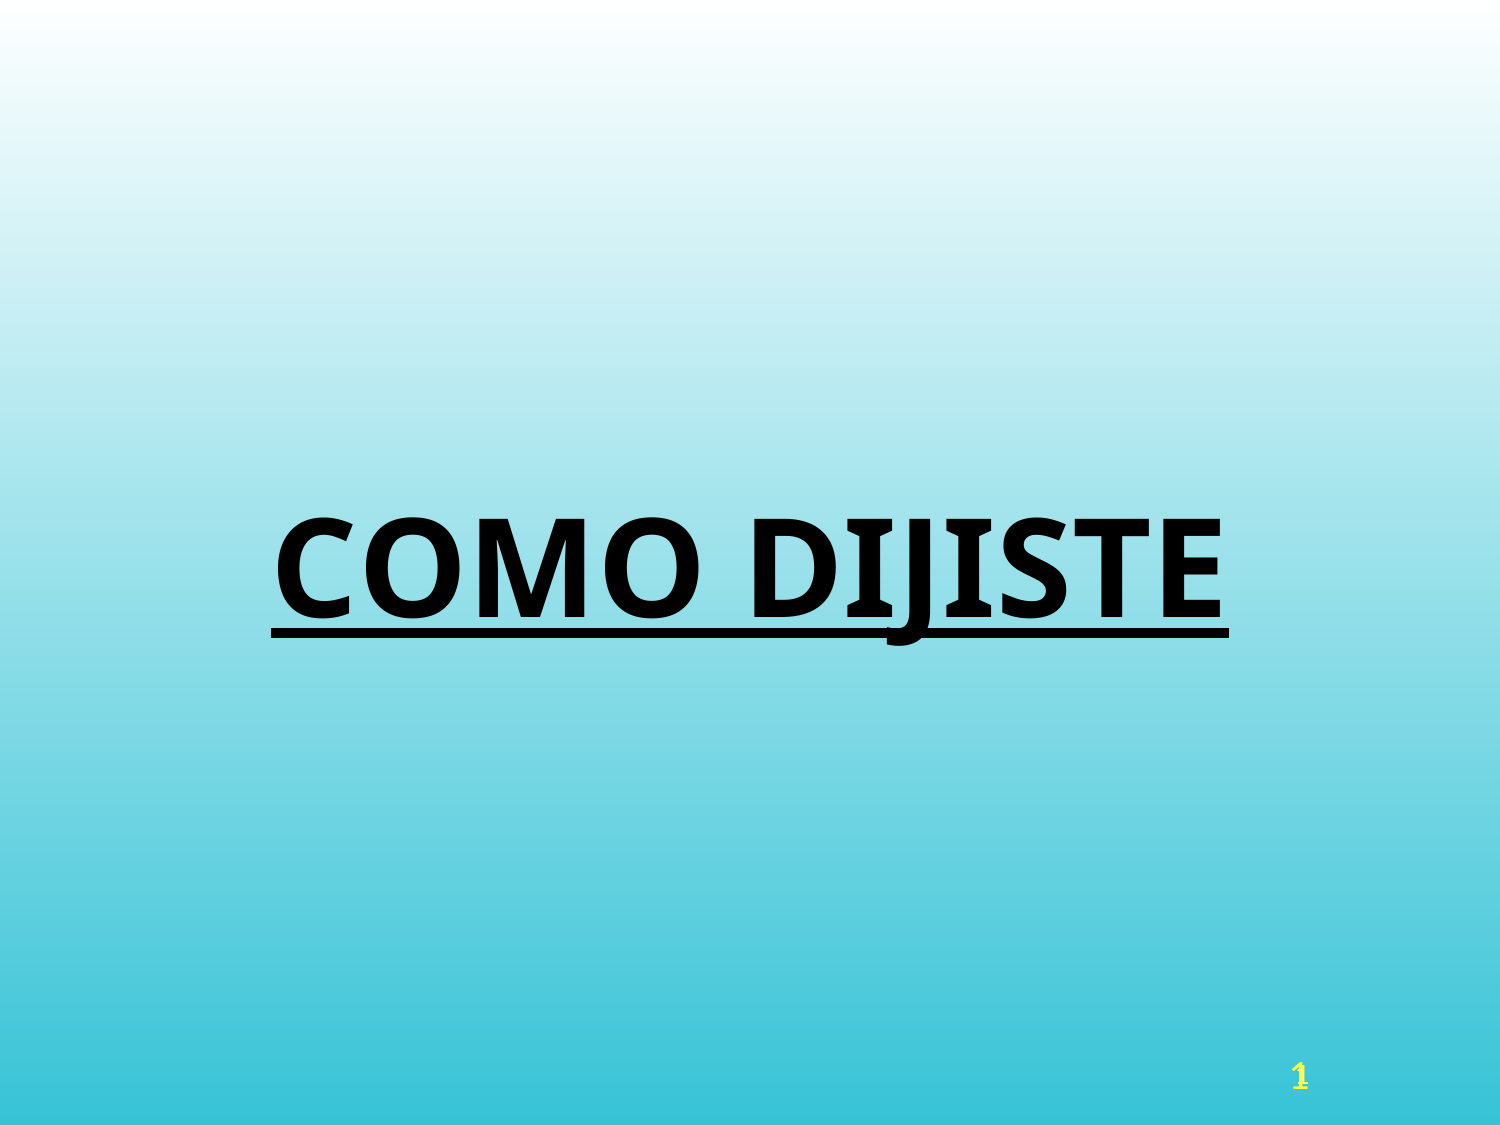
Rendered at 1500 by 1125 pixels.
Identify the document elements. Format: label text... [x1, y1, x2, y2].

text_box <número> [974, 1042, 1325, 1103]
text_box COMO DIJISTE [75, 427, 1426, 698]
